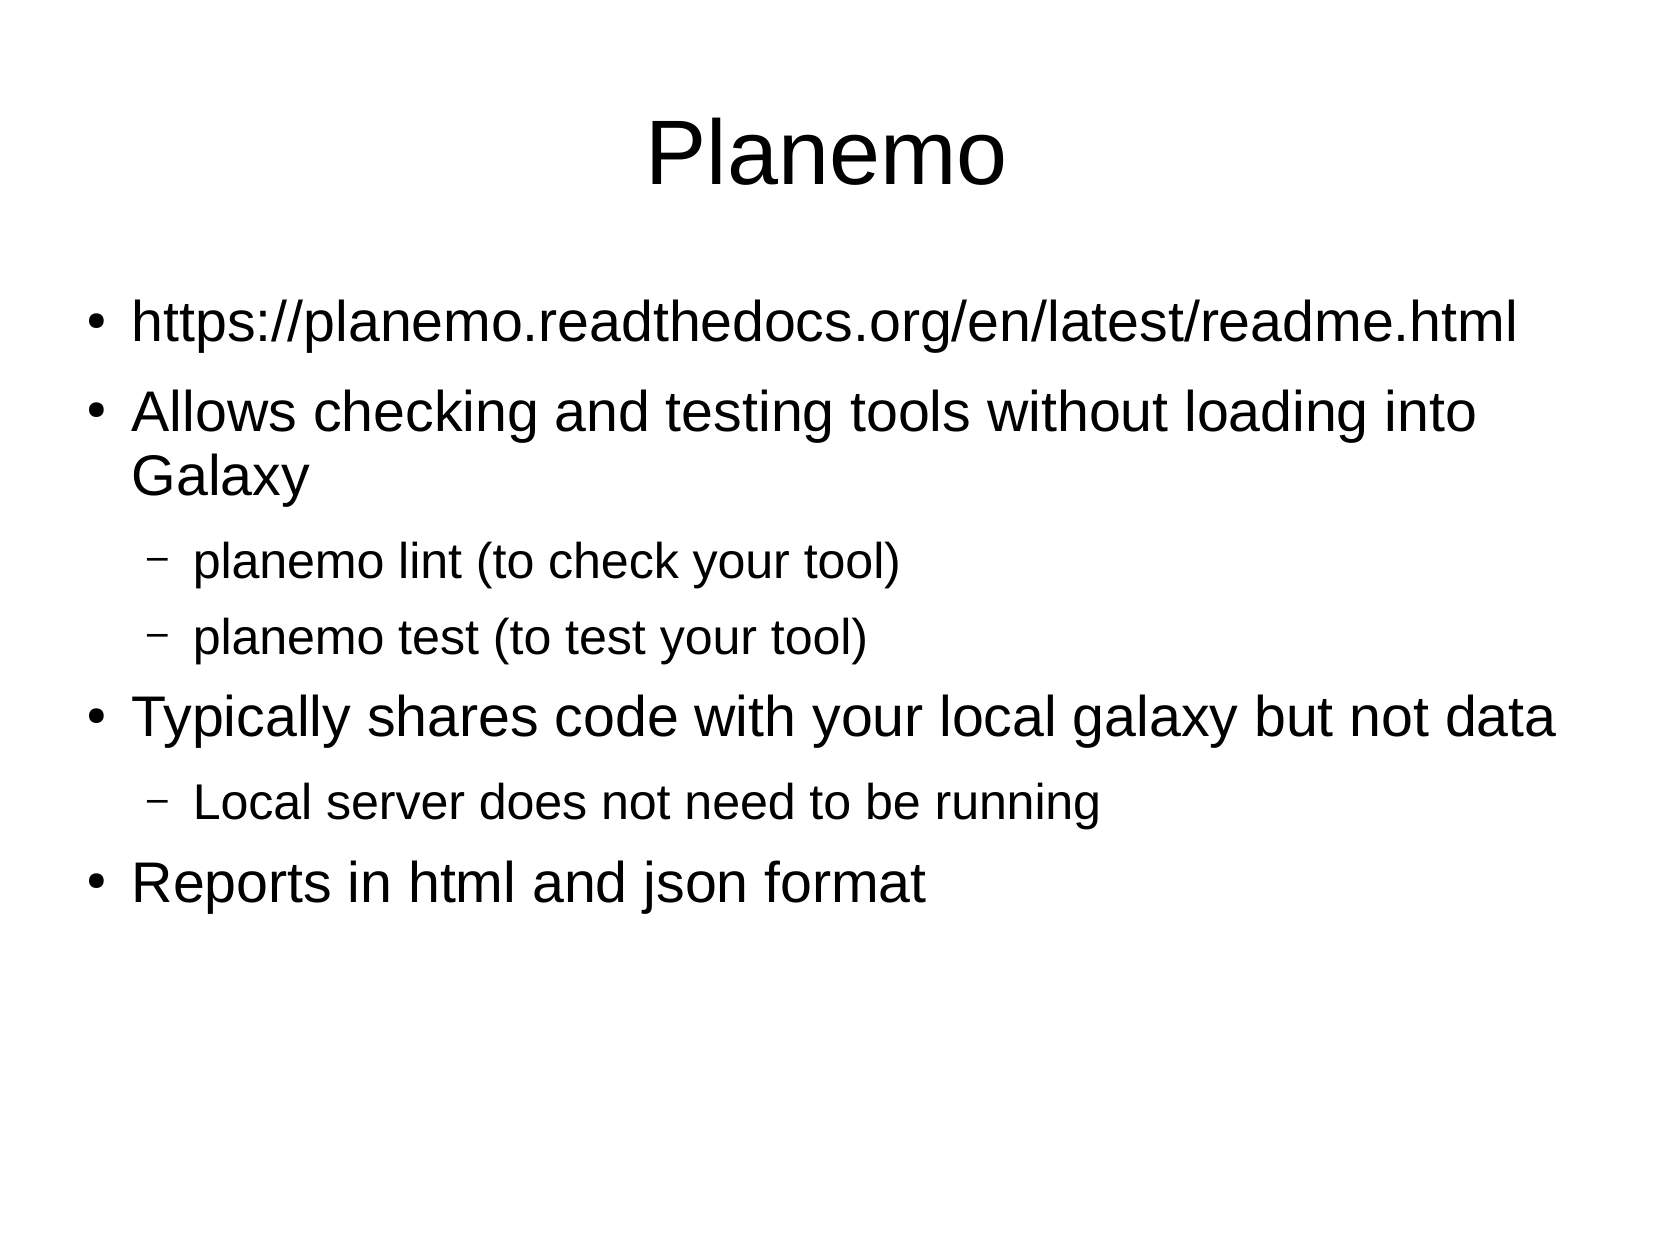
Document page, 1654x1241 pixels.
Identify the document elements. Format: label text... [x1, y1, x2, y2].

title Planemo [82, 49, 1571, 257]
list https://planemo.readthedocs.org/en/latest/readme.html Allows checking and testing tools without loading into Galaxy planemo lint (to check your tool) planemo test (to test your tool) Typically shares code with your local galaxy but not data Local server does not need to be running Reports in html and json format [70, 290, 1560, 1010]
